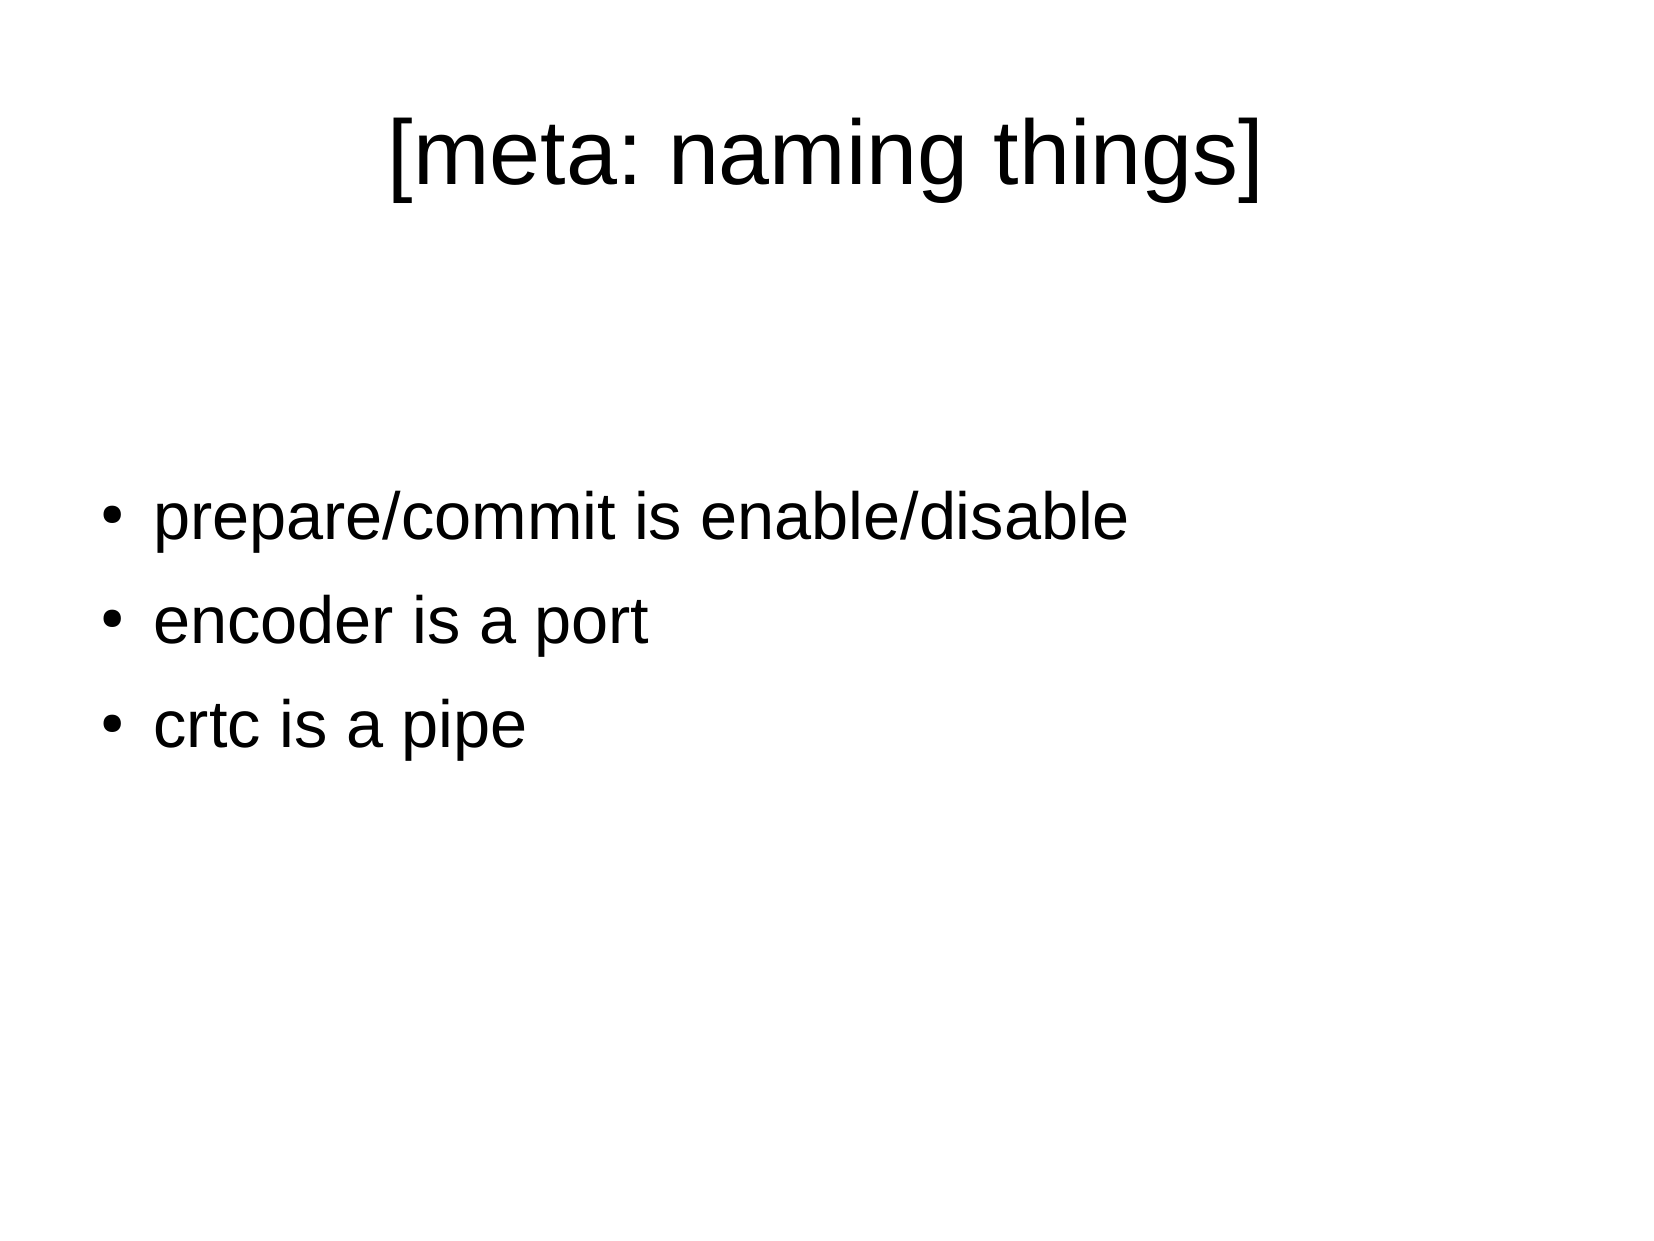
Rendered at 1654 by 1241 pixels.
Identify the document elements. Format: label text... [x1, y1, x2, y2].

list prepare/commit is enable/disable encoder is a port crtc is a pipe [82, 479, 1571, 851]
title [meta: naming things] [82, 49, 1571, 257]
